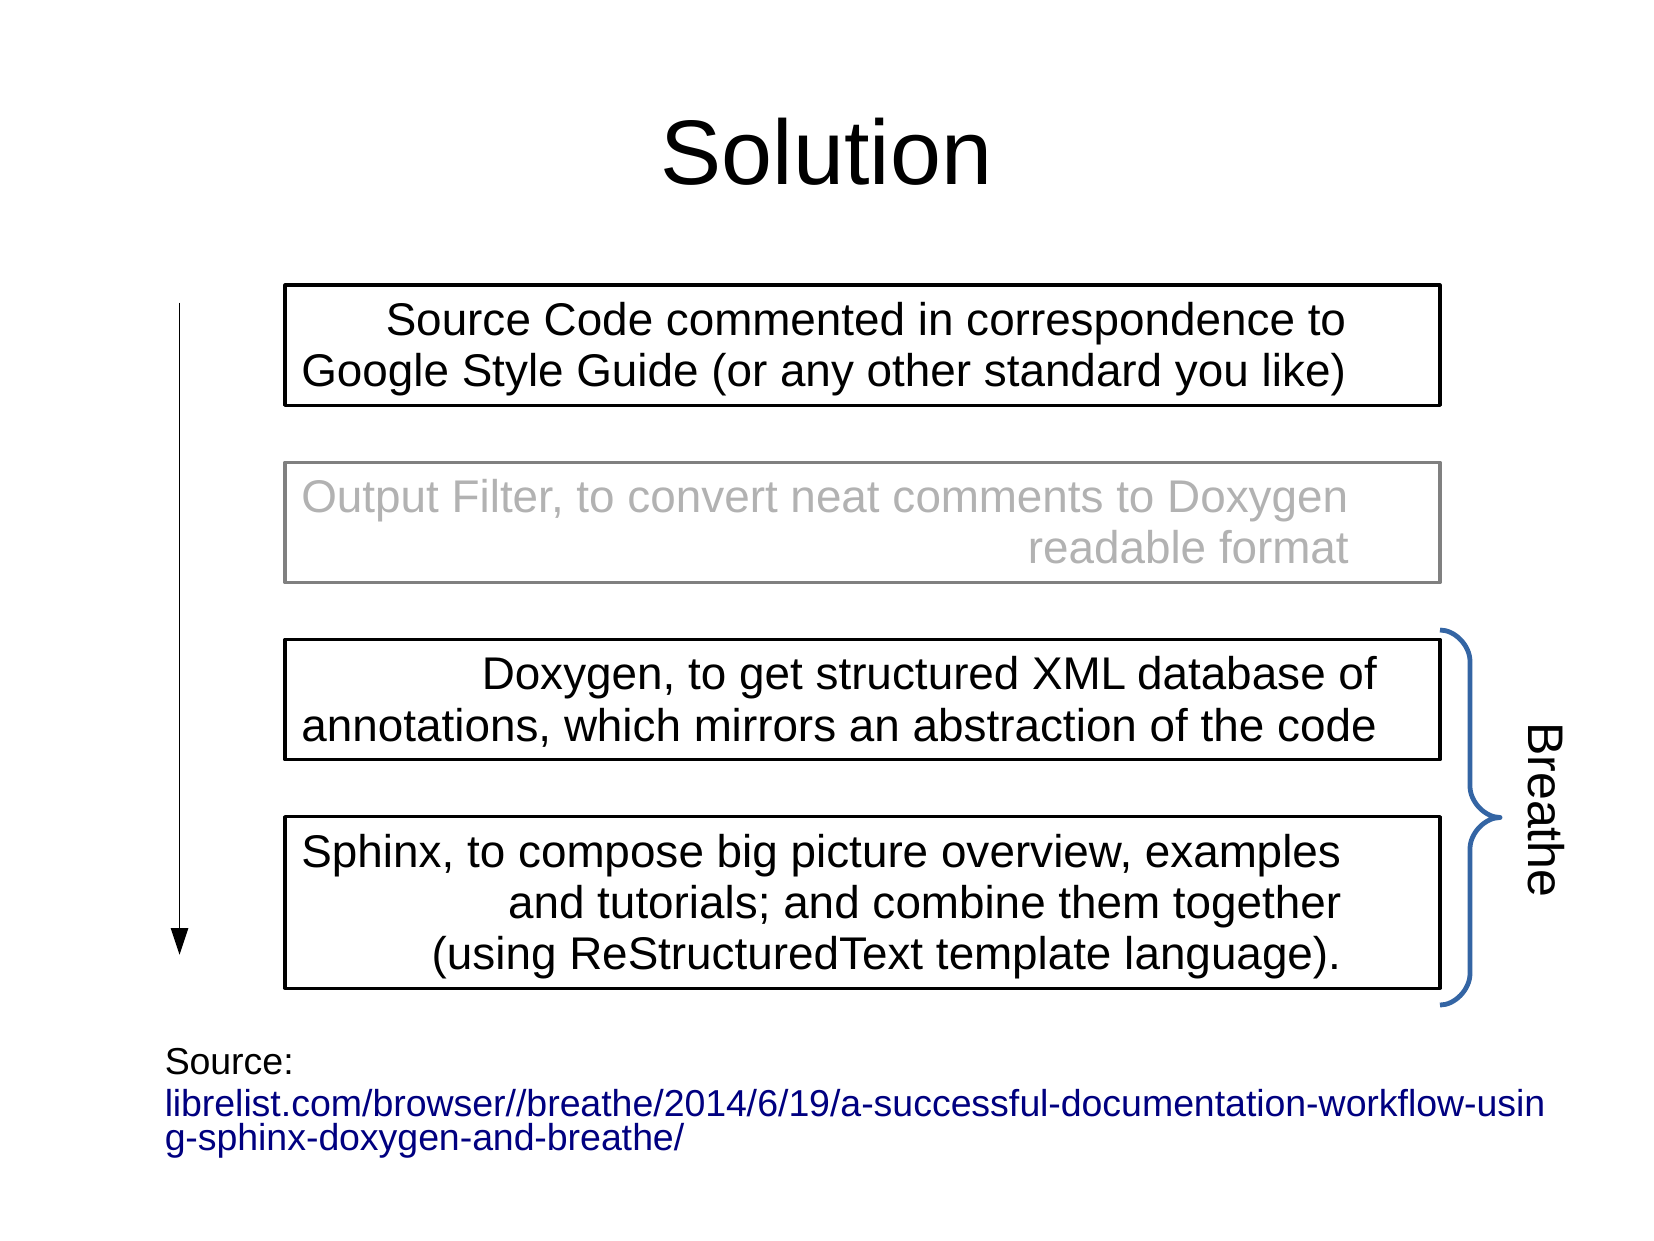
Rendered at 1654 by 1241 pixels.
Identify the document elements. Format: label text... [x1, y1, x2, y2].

text_box Source: librelist.com/browser//breathe/2014/6/19/a-successful-documentation-workflow-using-sphinx-doxygen-and-breathe/ [150, 1032, 1576, 1132]
title Solution [82, 49, 1571, 257]
text_box Breathe [1509, 707, 1581, 913]
text_box Sphinx, to compose big picture overview, examples and tutorials; and combine them together (using ReStructuredText template language). [285, 816, 1441, 989]
text_box Source Code commented in correspondence to Google Style Guide (or any other standard you like) [285, 285, 1441, 406]
text_box Output Filter, to convert neat comments to Doxygen readable format [285, 462, 1441, 583]
text_box Doxygen, to get structured XML database of annotations, which mirrors an abstraction of the code [285, 639, 1441, 760]
